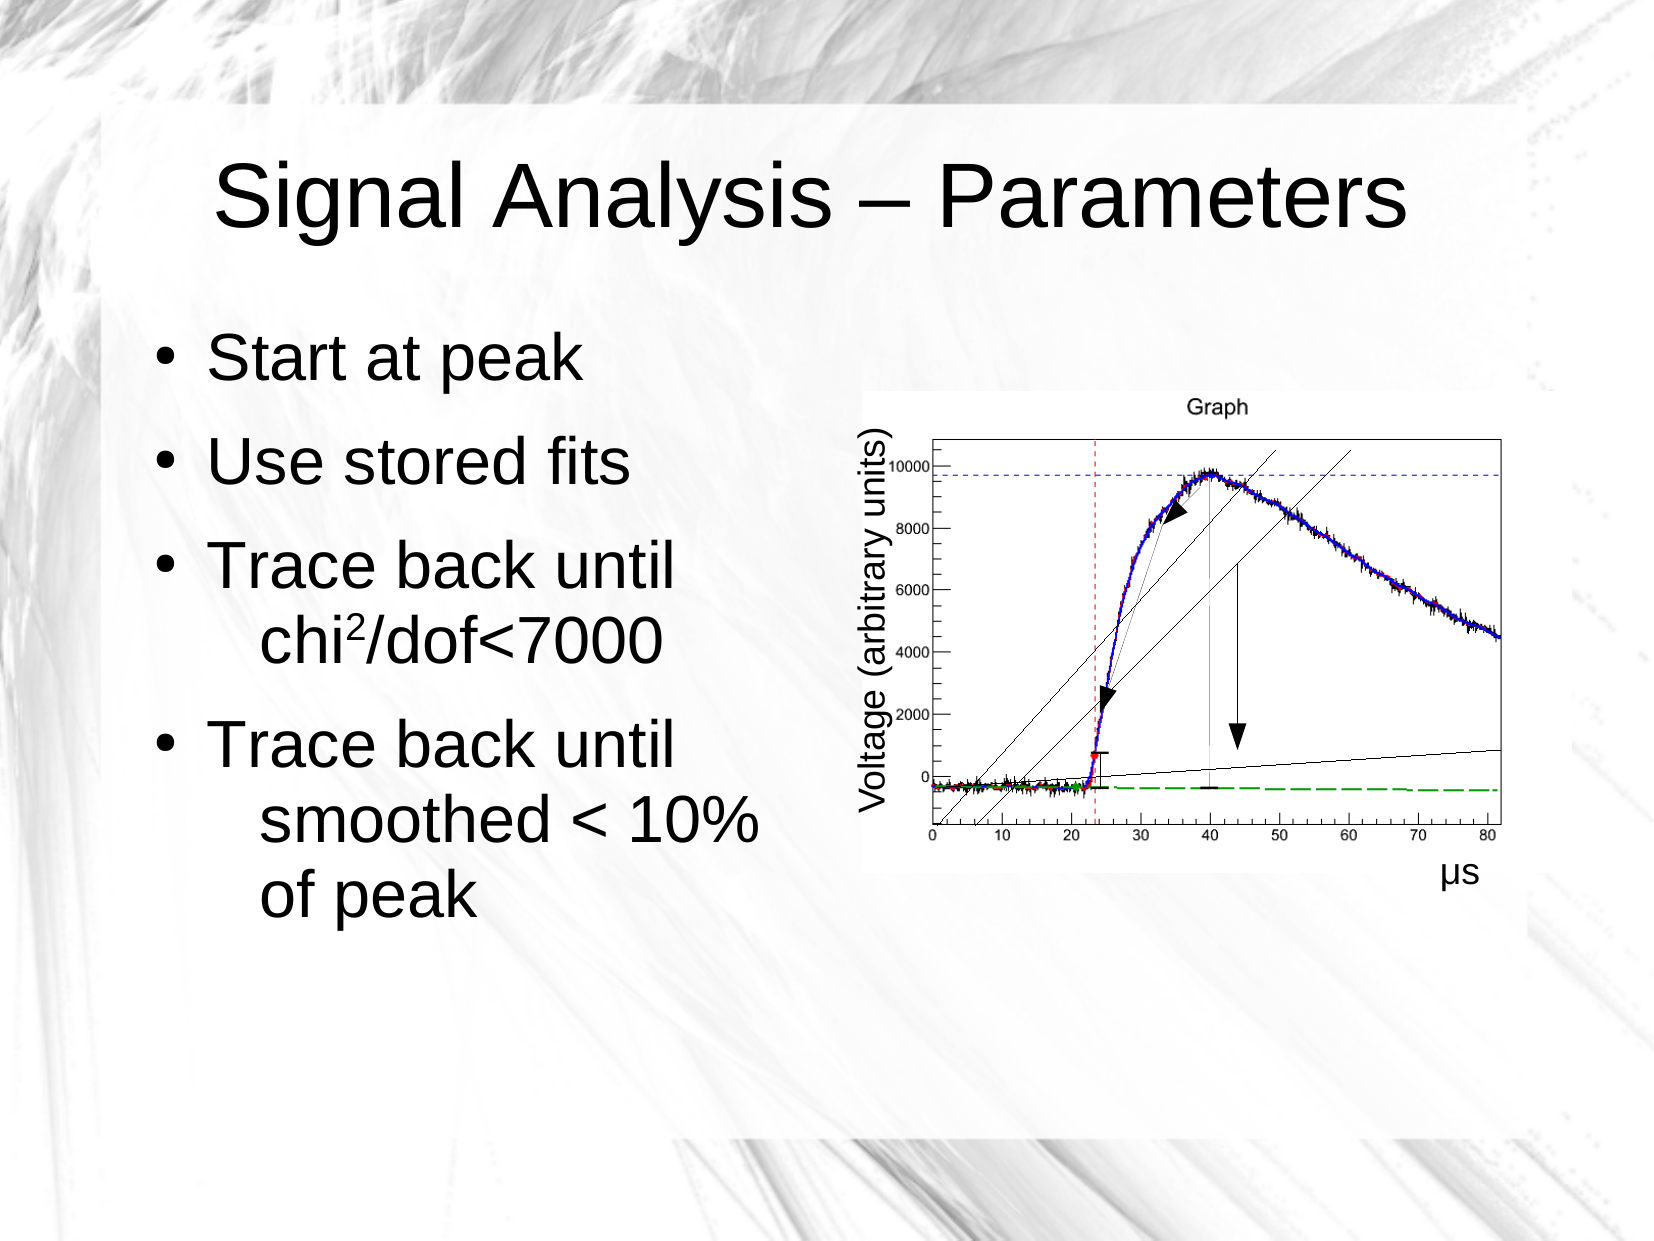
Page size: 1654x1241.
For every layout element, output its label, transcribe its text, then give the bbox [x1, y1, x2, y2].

text_box μs [1425, 843, 1496, 901]
picture [0, 0, 1654, 1241]
text_box Voltage (arbitrary units) [843, 412, 901, 829]
title Signal Analysis – Parameters [118, 112, 1506, 281]
list Start at peak Use stored fits Trace back until chi2/dof<7000 Trace back until smoothed < 10% of peak [118, 319, 827, 945]
